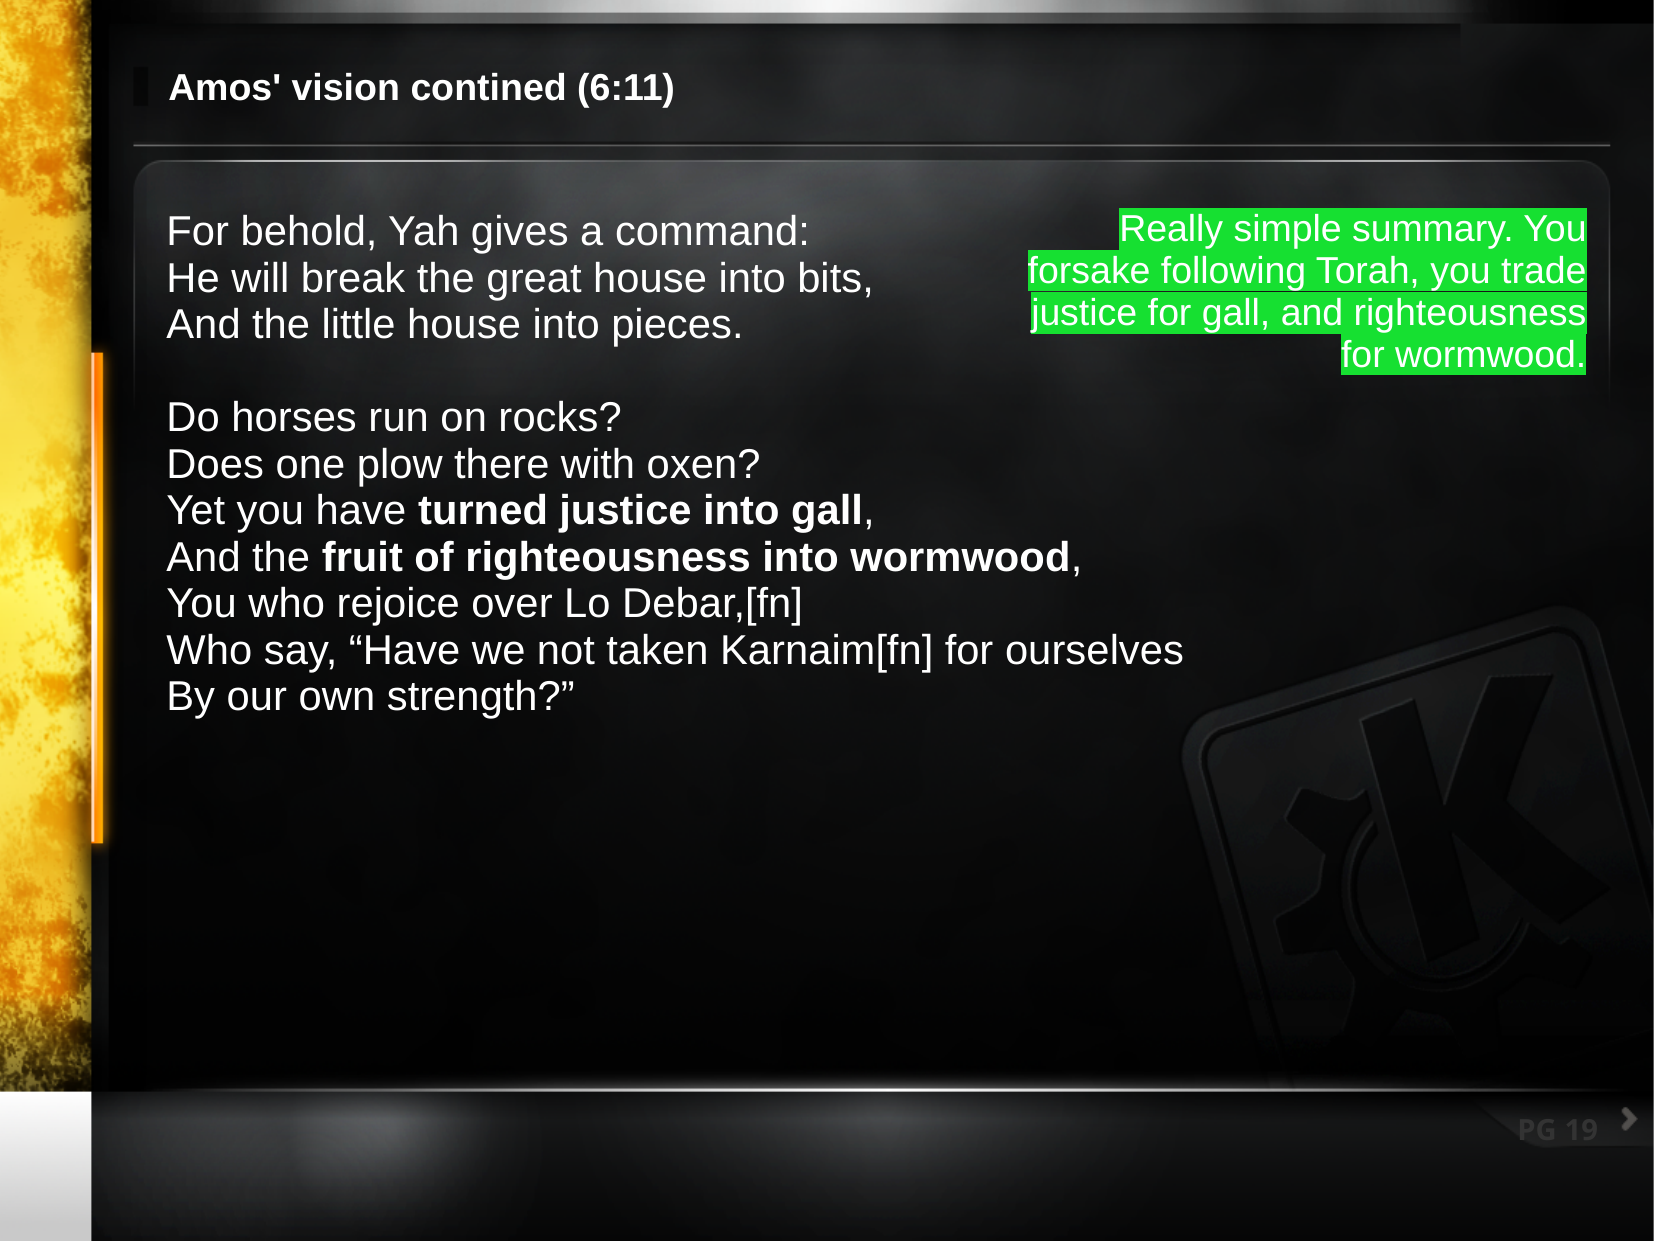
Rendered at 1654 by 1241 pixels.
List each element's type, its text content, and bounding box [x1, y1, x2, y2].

title Amos' vision contined (6:11) [153, 59, 1589, 119]
text_box Really simple summary. You forsake following Torah, you trade justice for gall, and righteousness for wormwood. [976, 200, 1602, 659]
picture [0, 0, 1654, 1241]
list ​​For behold, Yah gives a command: ​​He will break the great house into bits, ​​And the little house into pieces. ​ ​​Do horses run on rocks? ​​Does one plow there with oxen? ​​Yet you have turned justice into gall, ​​And the fruit of righteousness into wormwood, ​​You who rejoice over Lo Debar,[fn] ​​Who say, “Have we not taken Karnaim[fn] for ourselves ​​By our own strength?” [151, 200, 1587, 995]
text_box [686, 878, 1312, 1241]
